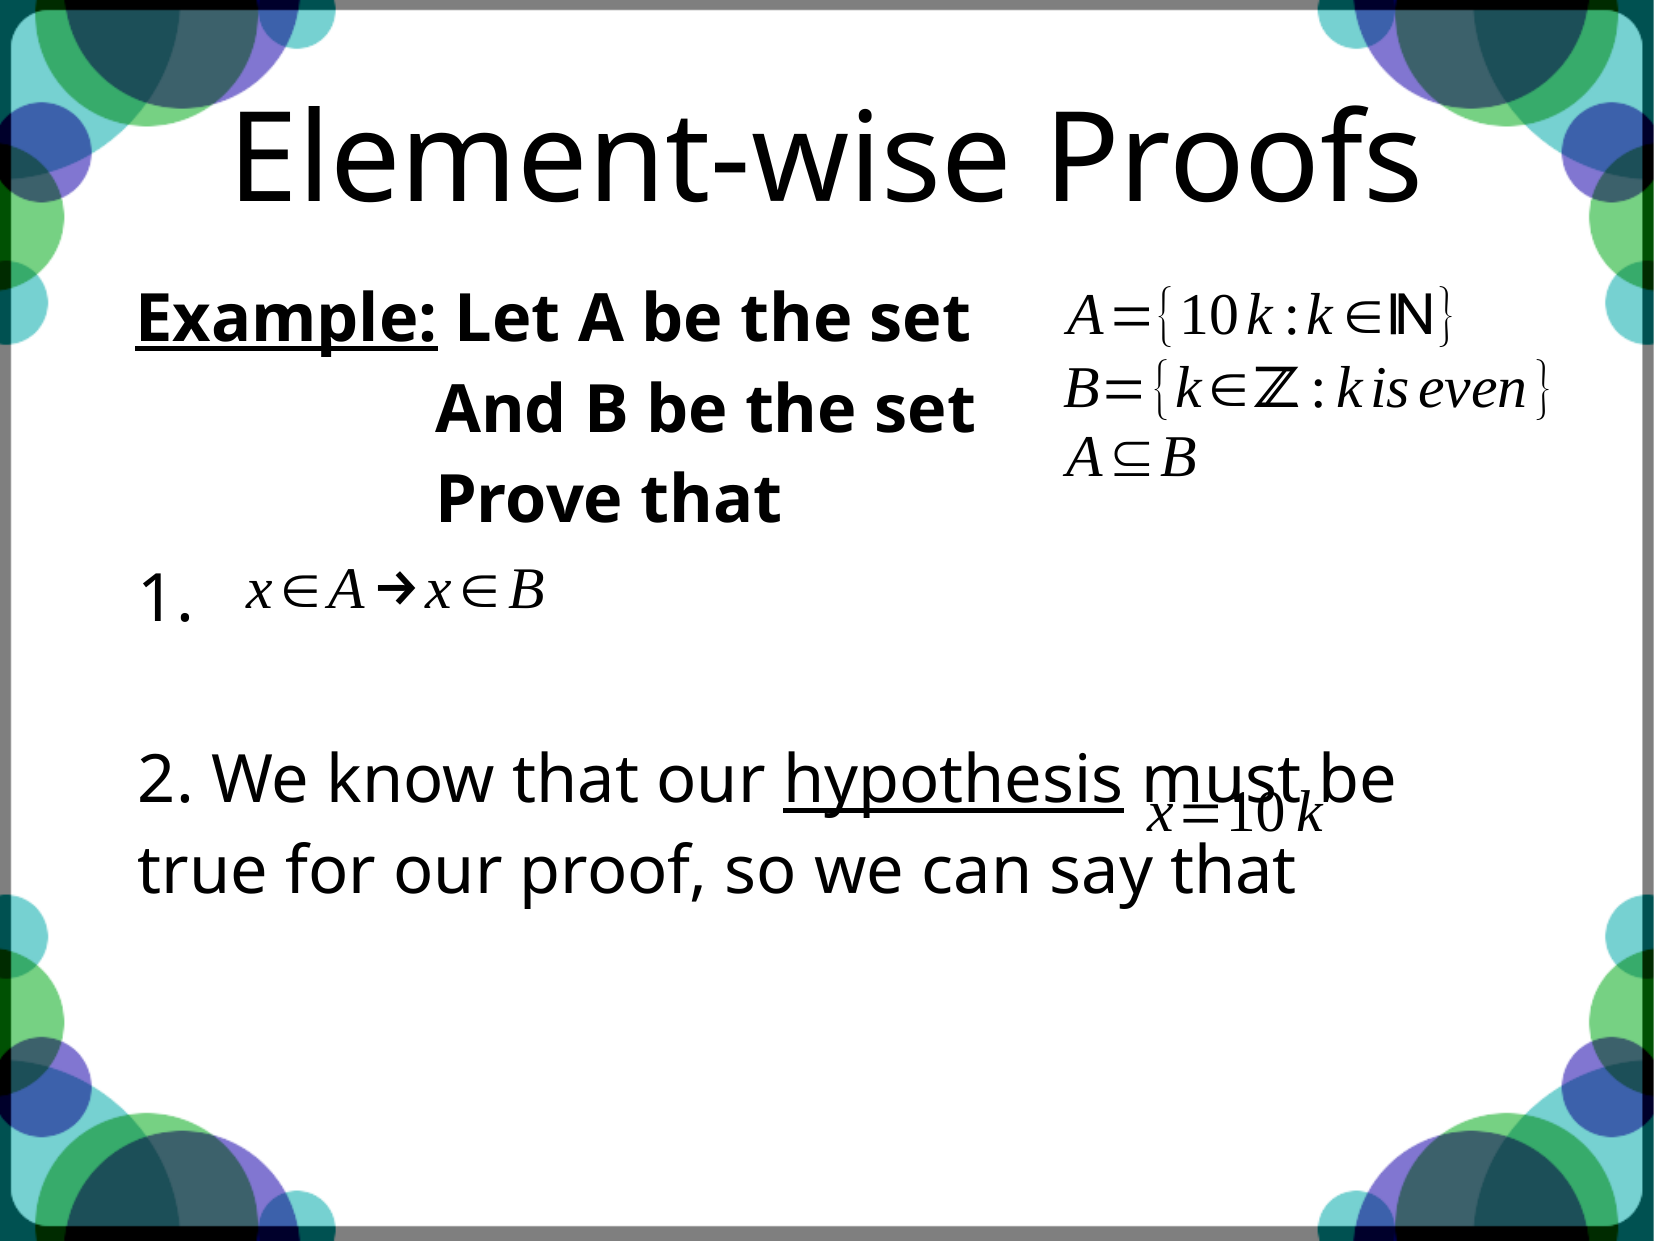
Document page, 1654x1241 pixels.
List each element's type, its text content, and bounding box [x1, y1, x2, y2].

text_box Example: Let A be the set And B be the set Prove that [135, 270, 1531, 522]
chart [227, 557, 561, 623]
title Element-wise Proofs [82, 49, 1571, 257]
text_box 1. 2. We know that our hypothesis must be true for our proof, so we can say that [137, 550, 1533, 850]
chart [1128, 779, 1341, 846]
picture [0, 0, 1654, 1241]
chart [1044, 278, 1570, 491]
